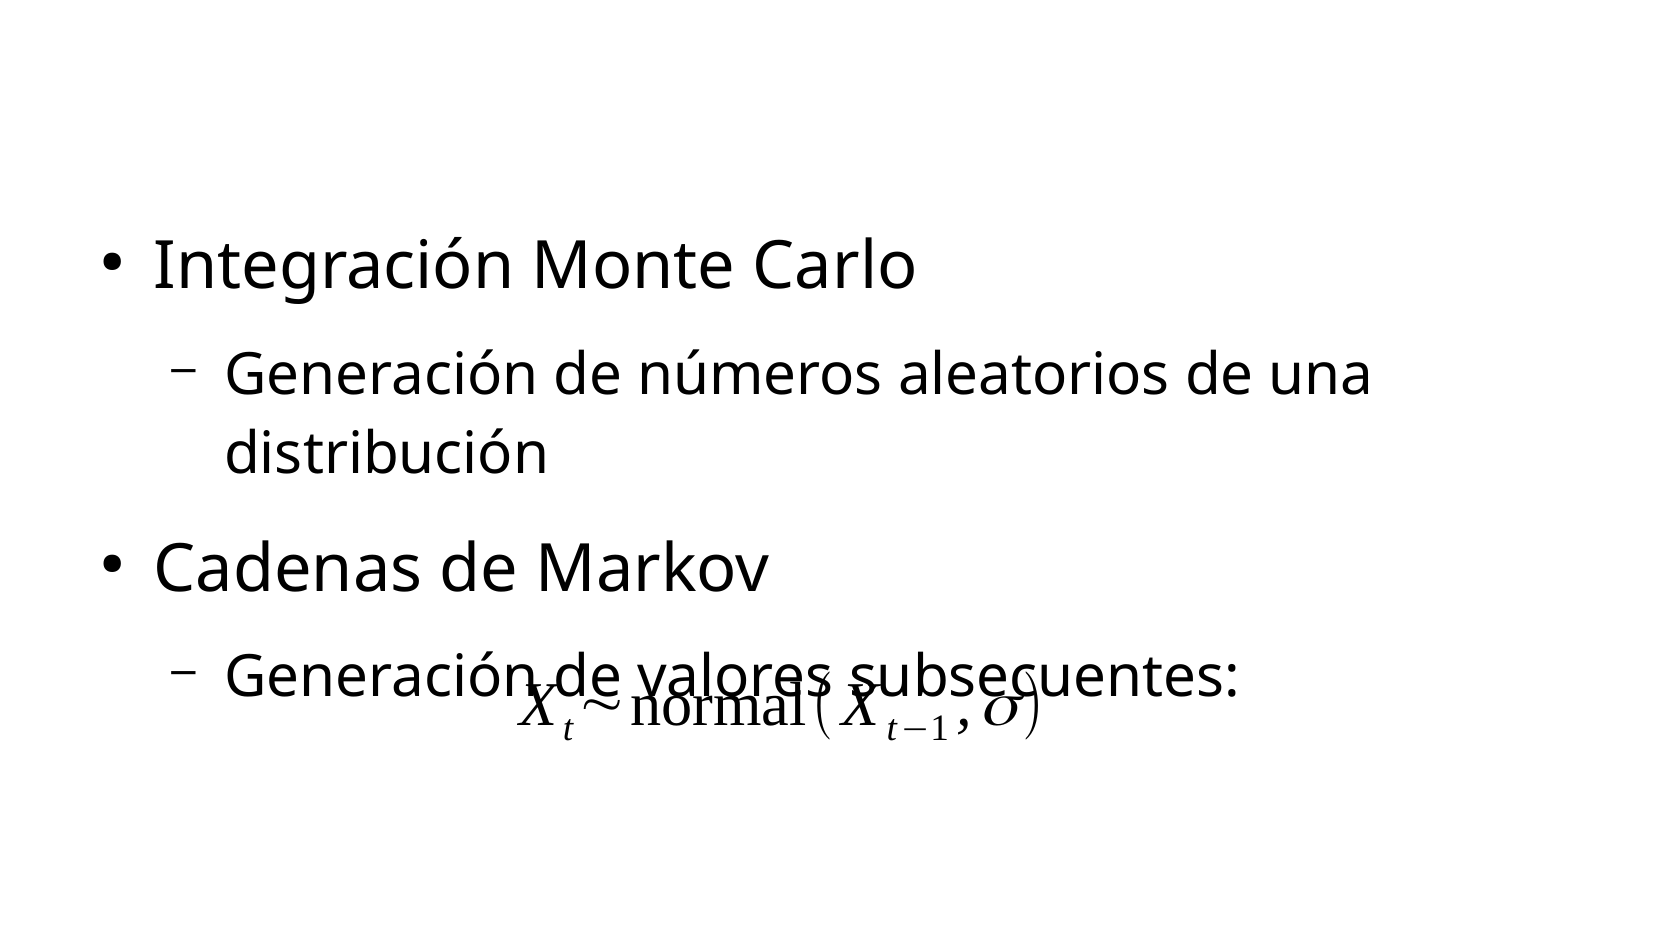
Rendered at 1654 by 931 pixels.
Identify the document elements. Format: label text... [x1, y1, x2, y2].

list Integración Monte Carlo Generación de números aleatorios de una distribución Cadenas de Markov Generación de valores subsecuentes: [82, 217, 1571, 758]
chart [507, 669, 1050, 749]
